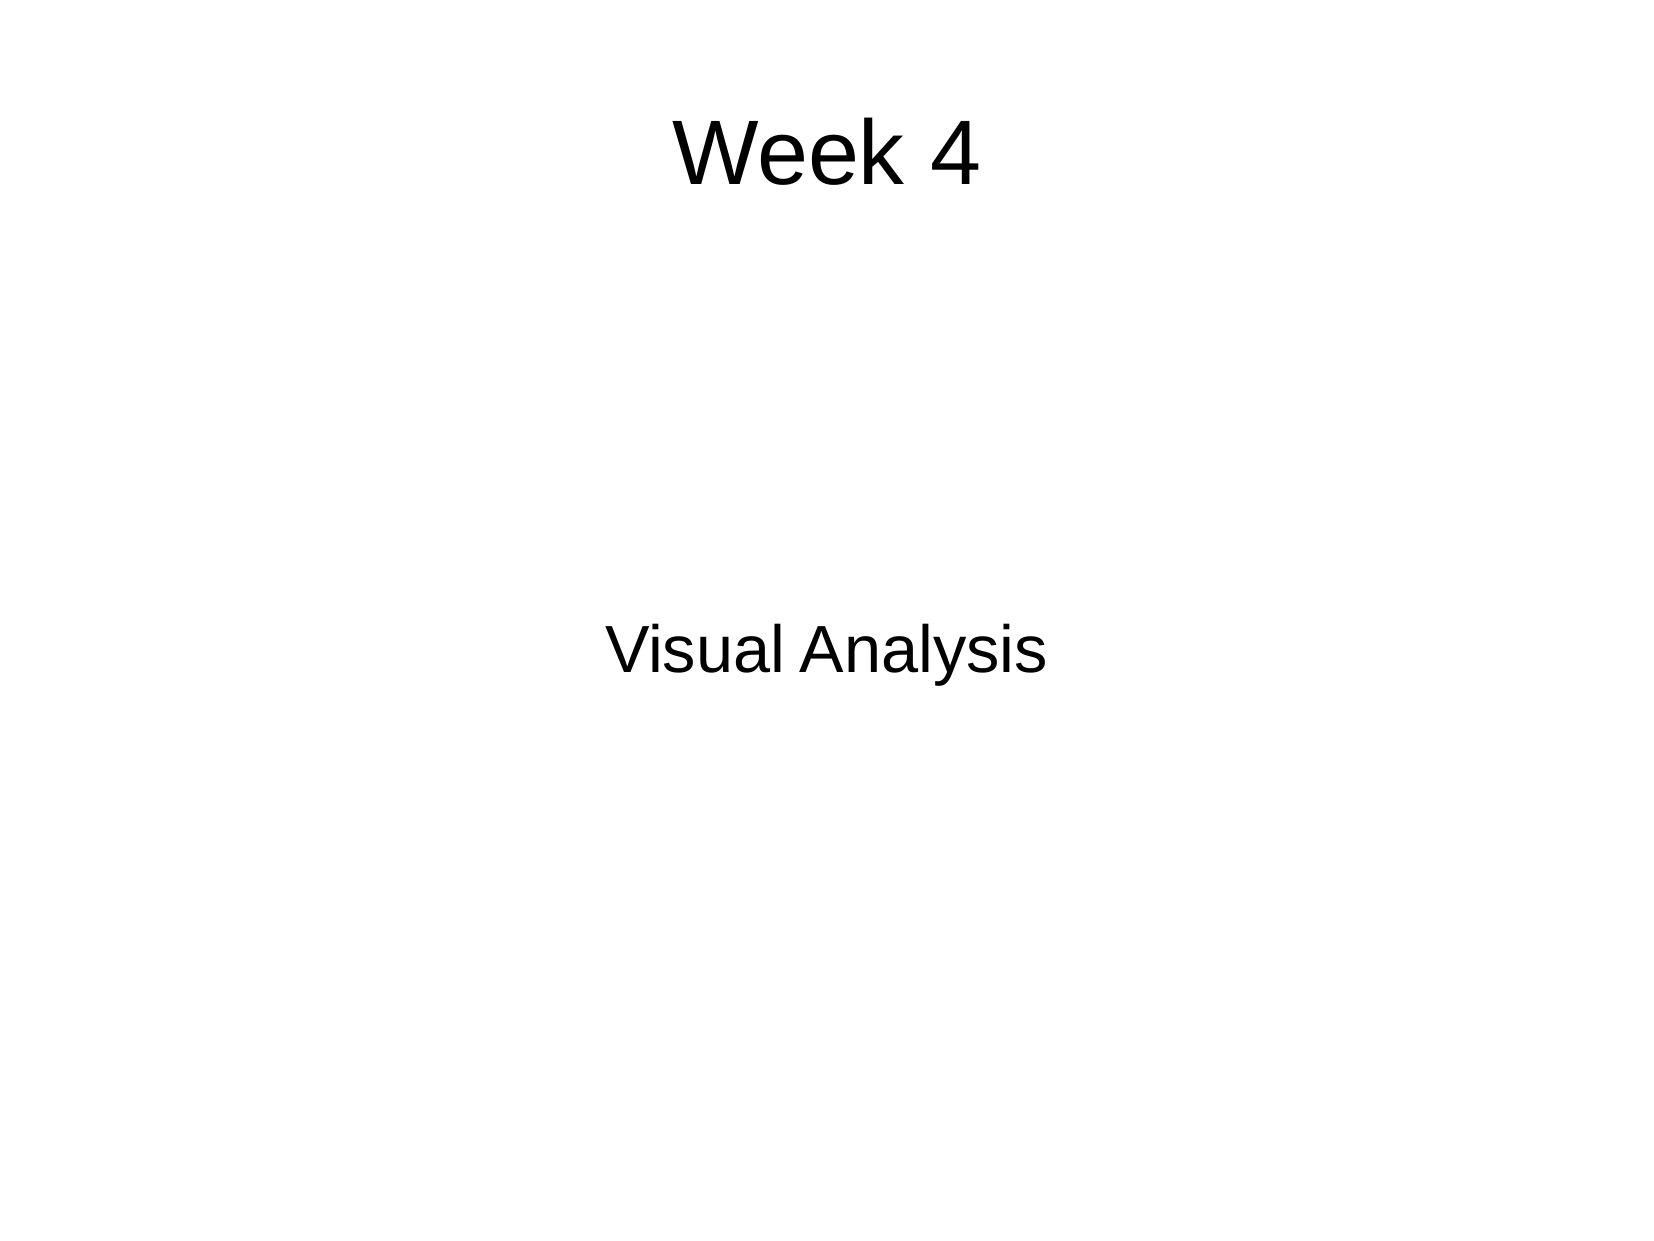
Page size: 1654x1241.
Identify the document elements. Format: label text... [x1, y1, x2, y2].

subtitle Visual Analysis [82, 290, 1571, 1010]
title Week 4 [82, 49, 1571, 257]
